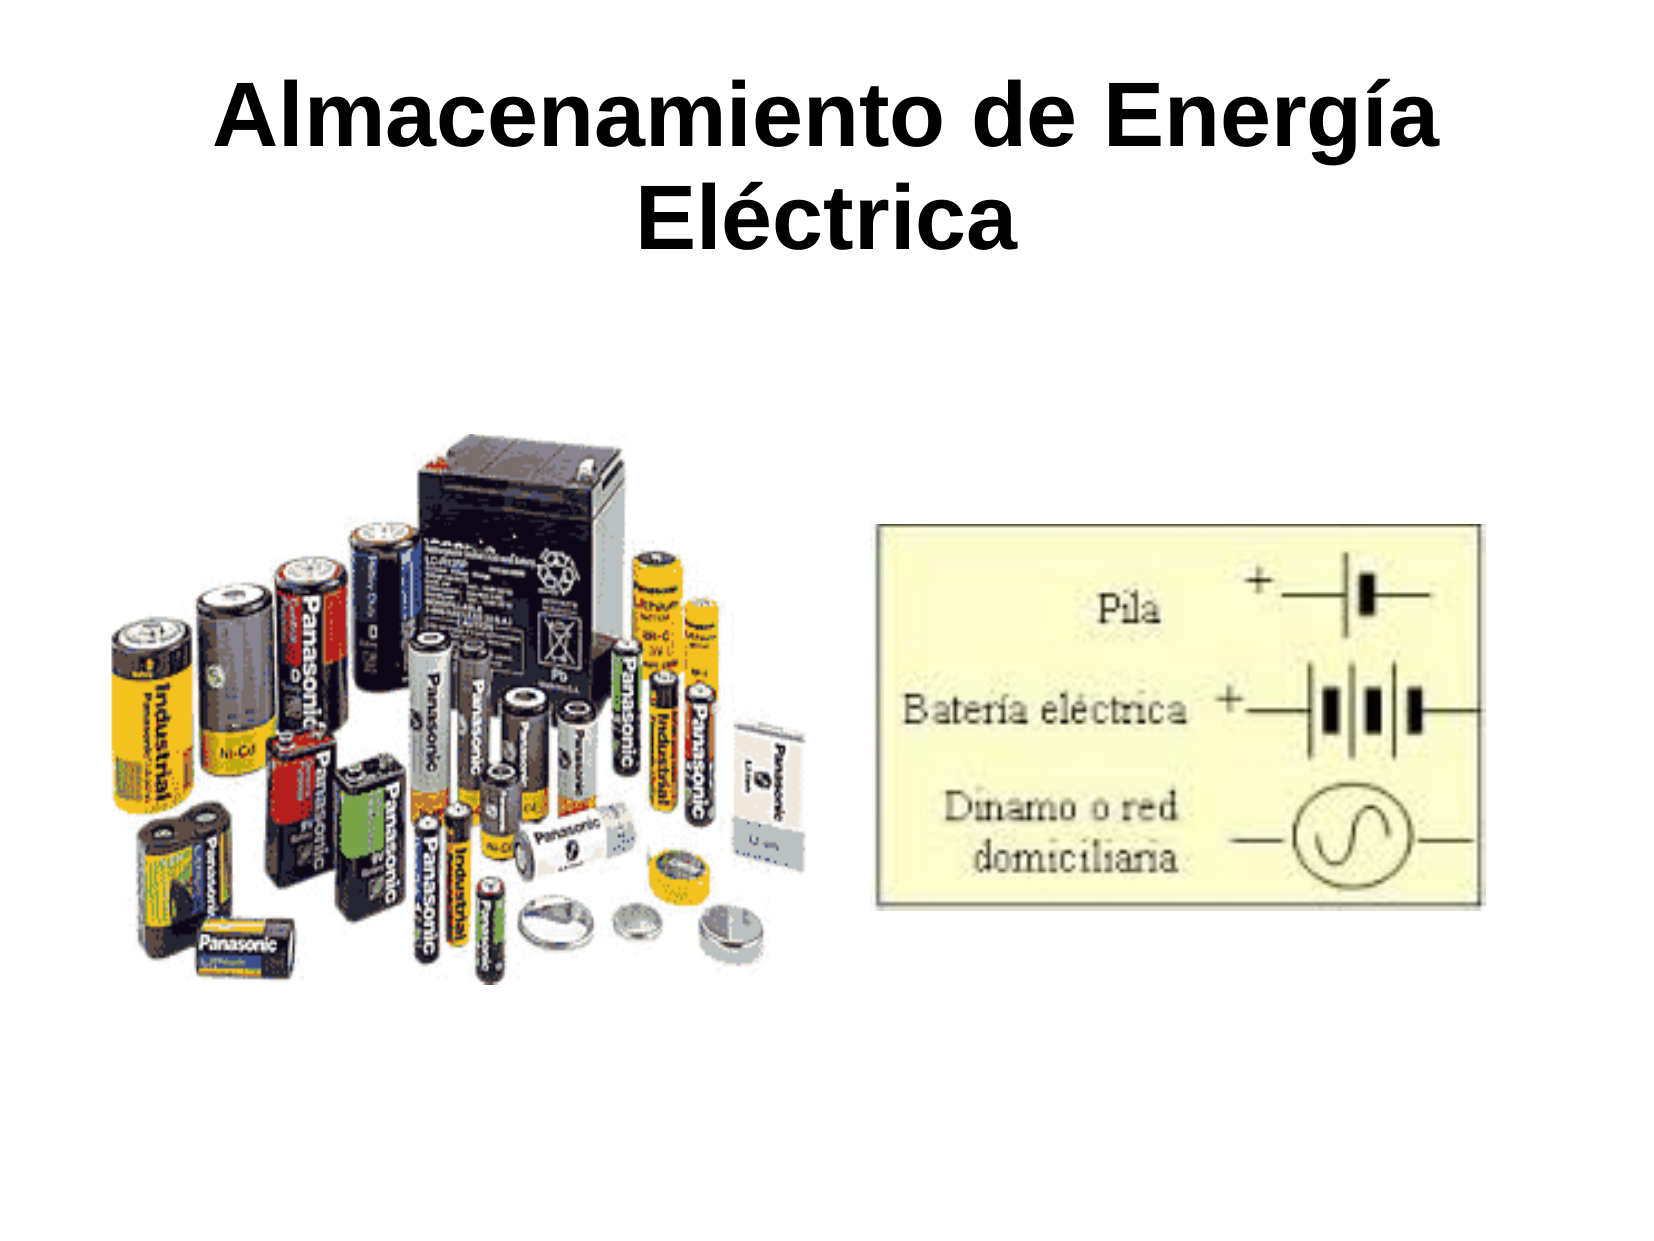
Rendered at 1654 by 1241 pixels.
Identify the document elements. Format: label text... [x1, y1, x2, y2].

title Almacenamiento de Energía Eléctrica [82, 62, 1571, 271]
picture [90, 434, 826, 985]
picture [870, 524, 1486, 911]
